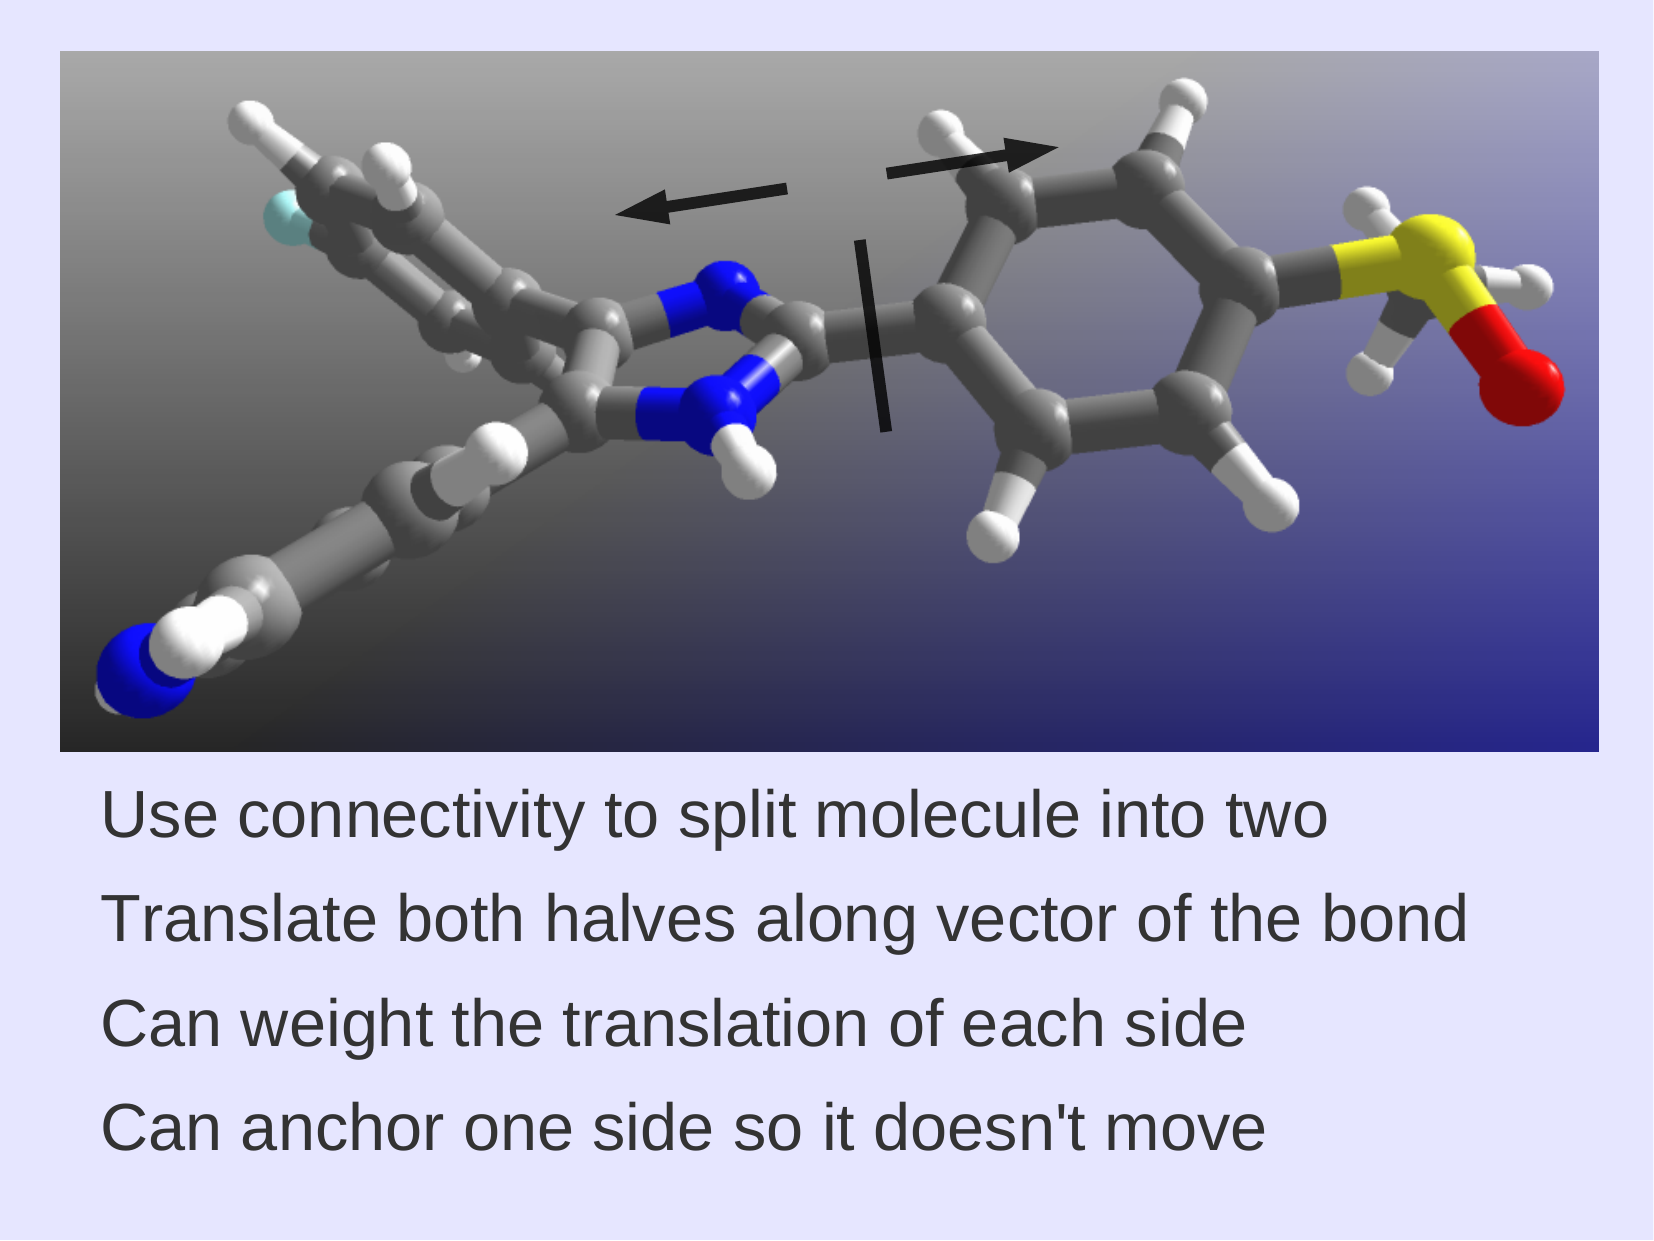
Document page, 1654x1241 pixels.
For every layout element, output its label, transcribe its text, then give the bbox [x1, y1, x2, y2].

picture [60, 51, 1599, 752]
list Use connectivity to split molecule into two Translate both halves along vector of the bond Can weight the translation of each side Can anchor one side so it doesn't move [82, 777, 1571, 1191]
